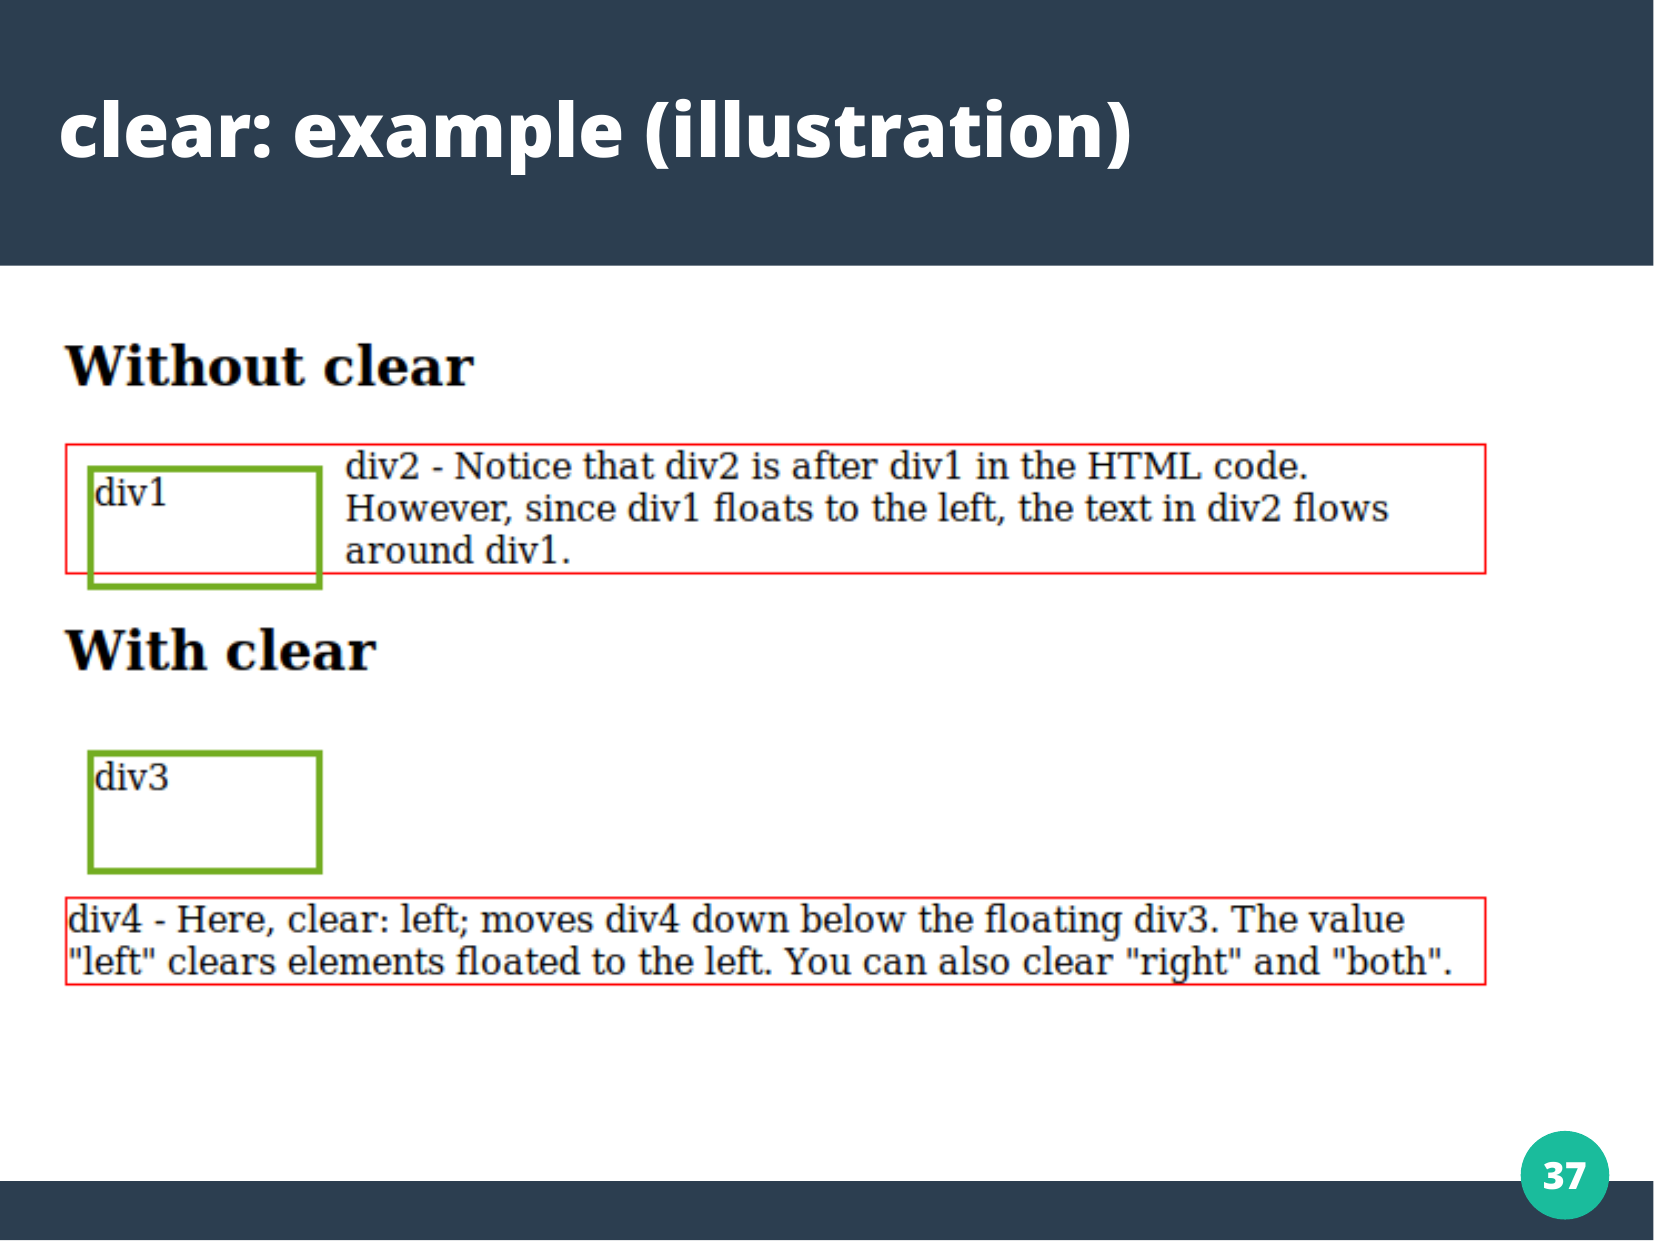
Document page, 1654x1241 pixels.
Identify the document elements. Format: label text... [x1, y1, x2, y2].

picture [59, 324, 1496, 1004]
title clear: example (illustration) [59, 49, 1595, 207]
